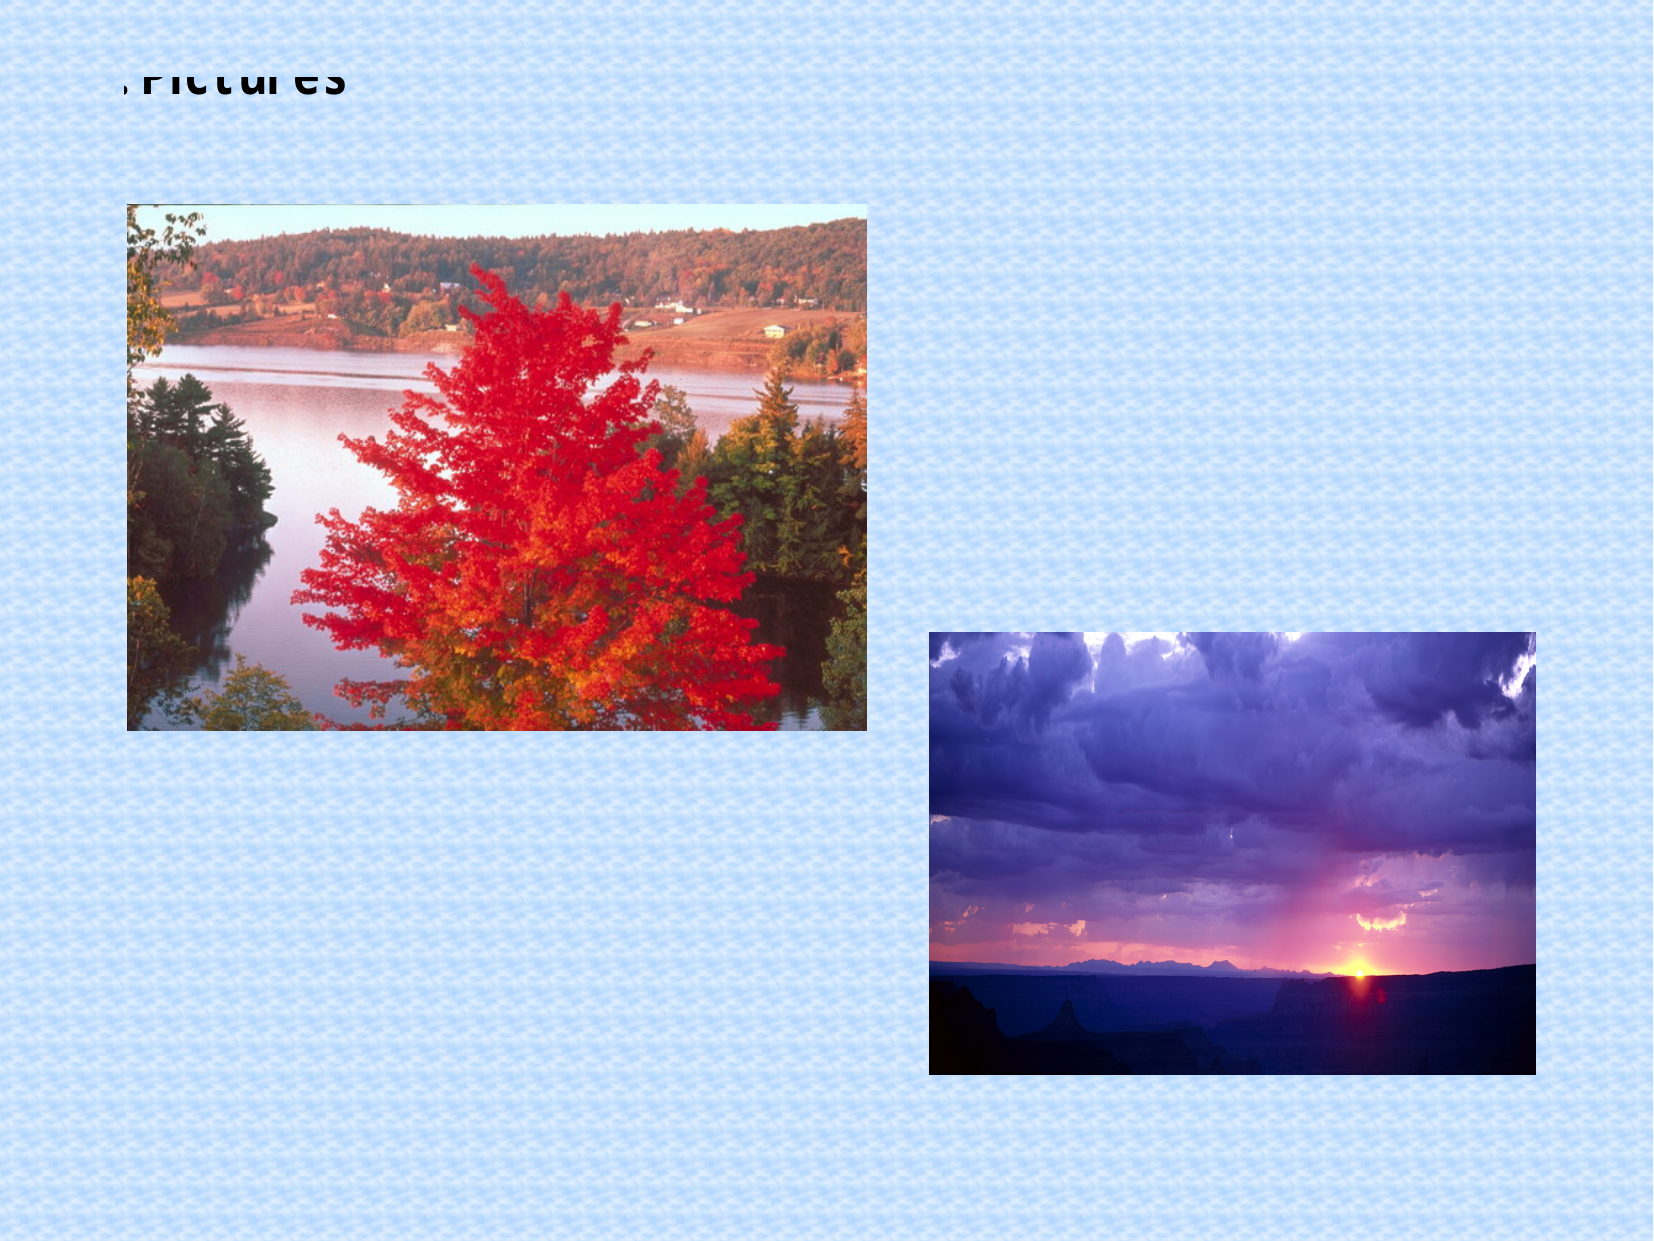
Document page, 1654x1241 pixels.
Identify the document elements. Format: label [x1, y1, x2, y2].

chart [124, 77, 1129, 255]
picture [0, 0, 1654, 1241]
